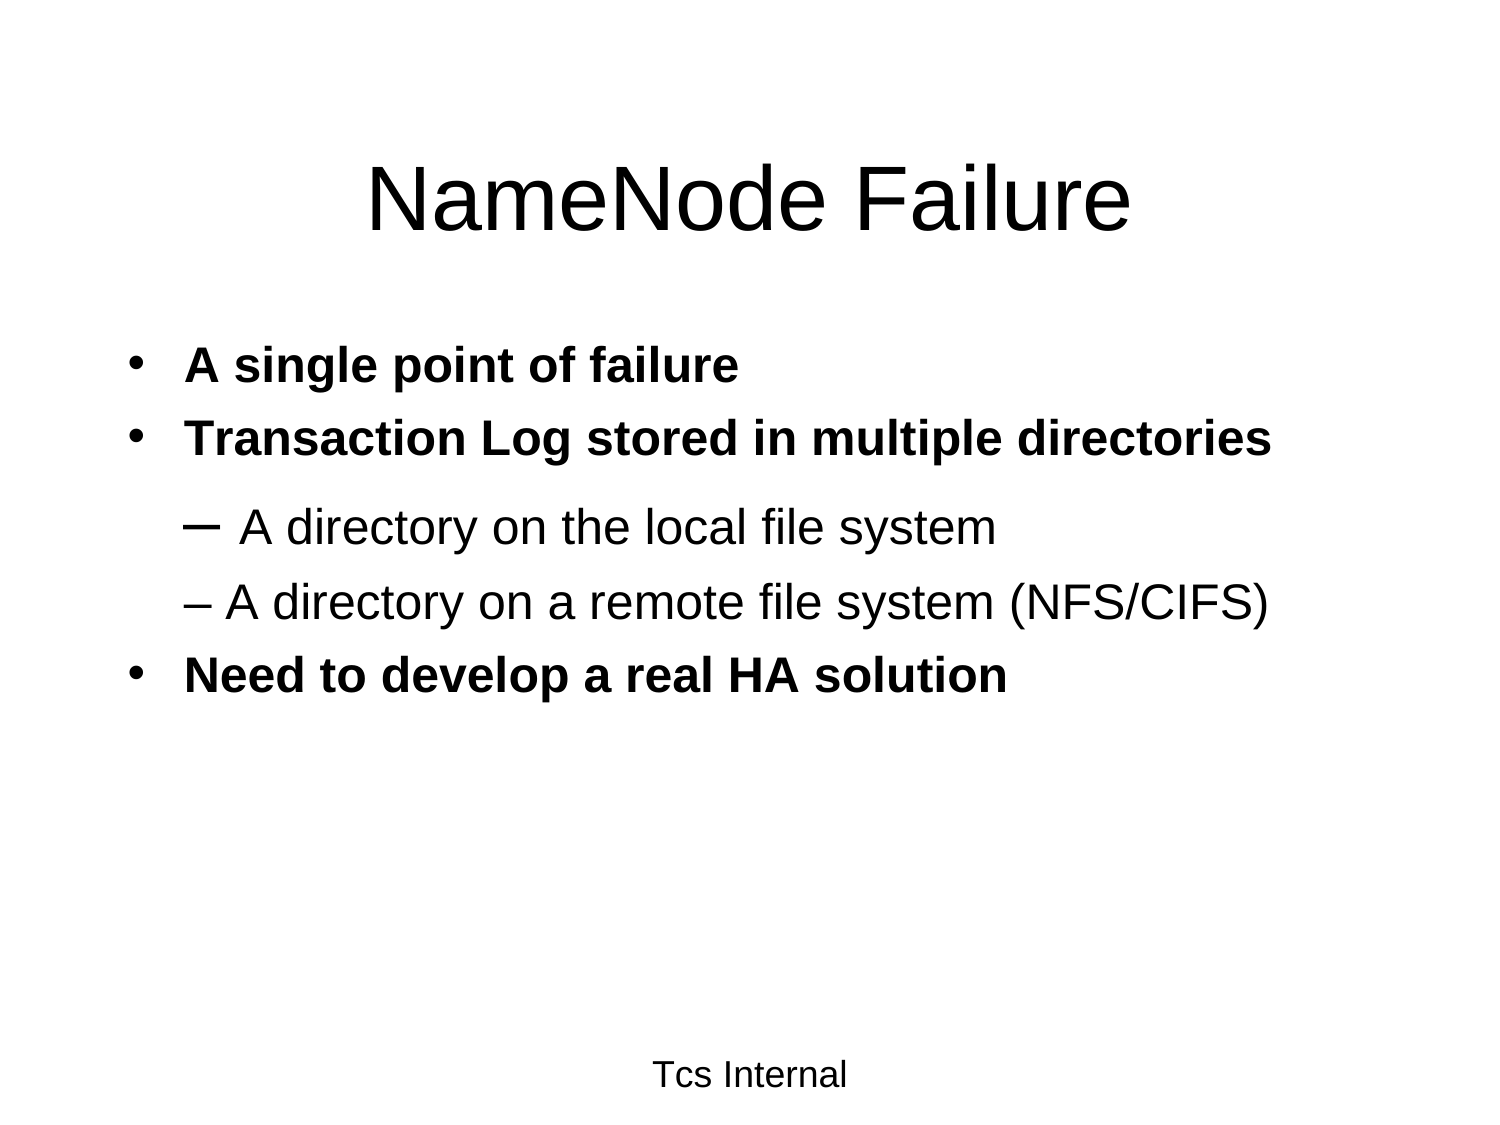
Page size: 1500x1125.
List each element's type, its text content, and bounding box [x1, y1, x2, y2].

list A single point of failure Transaction Log stored in multiple directories – A directory on the local file system – A directory on a remote file system (NFS/CIFS) Need to develop a real HA solution [112, 324, 1388, 1001]
title NameNode Failure [112, 99, 1388, 288]
